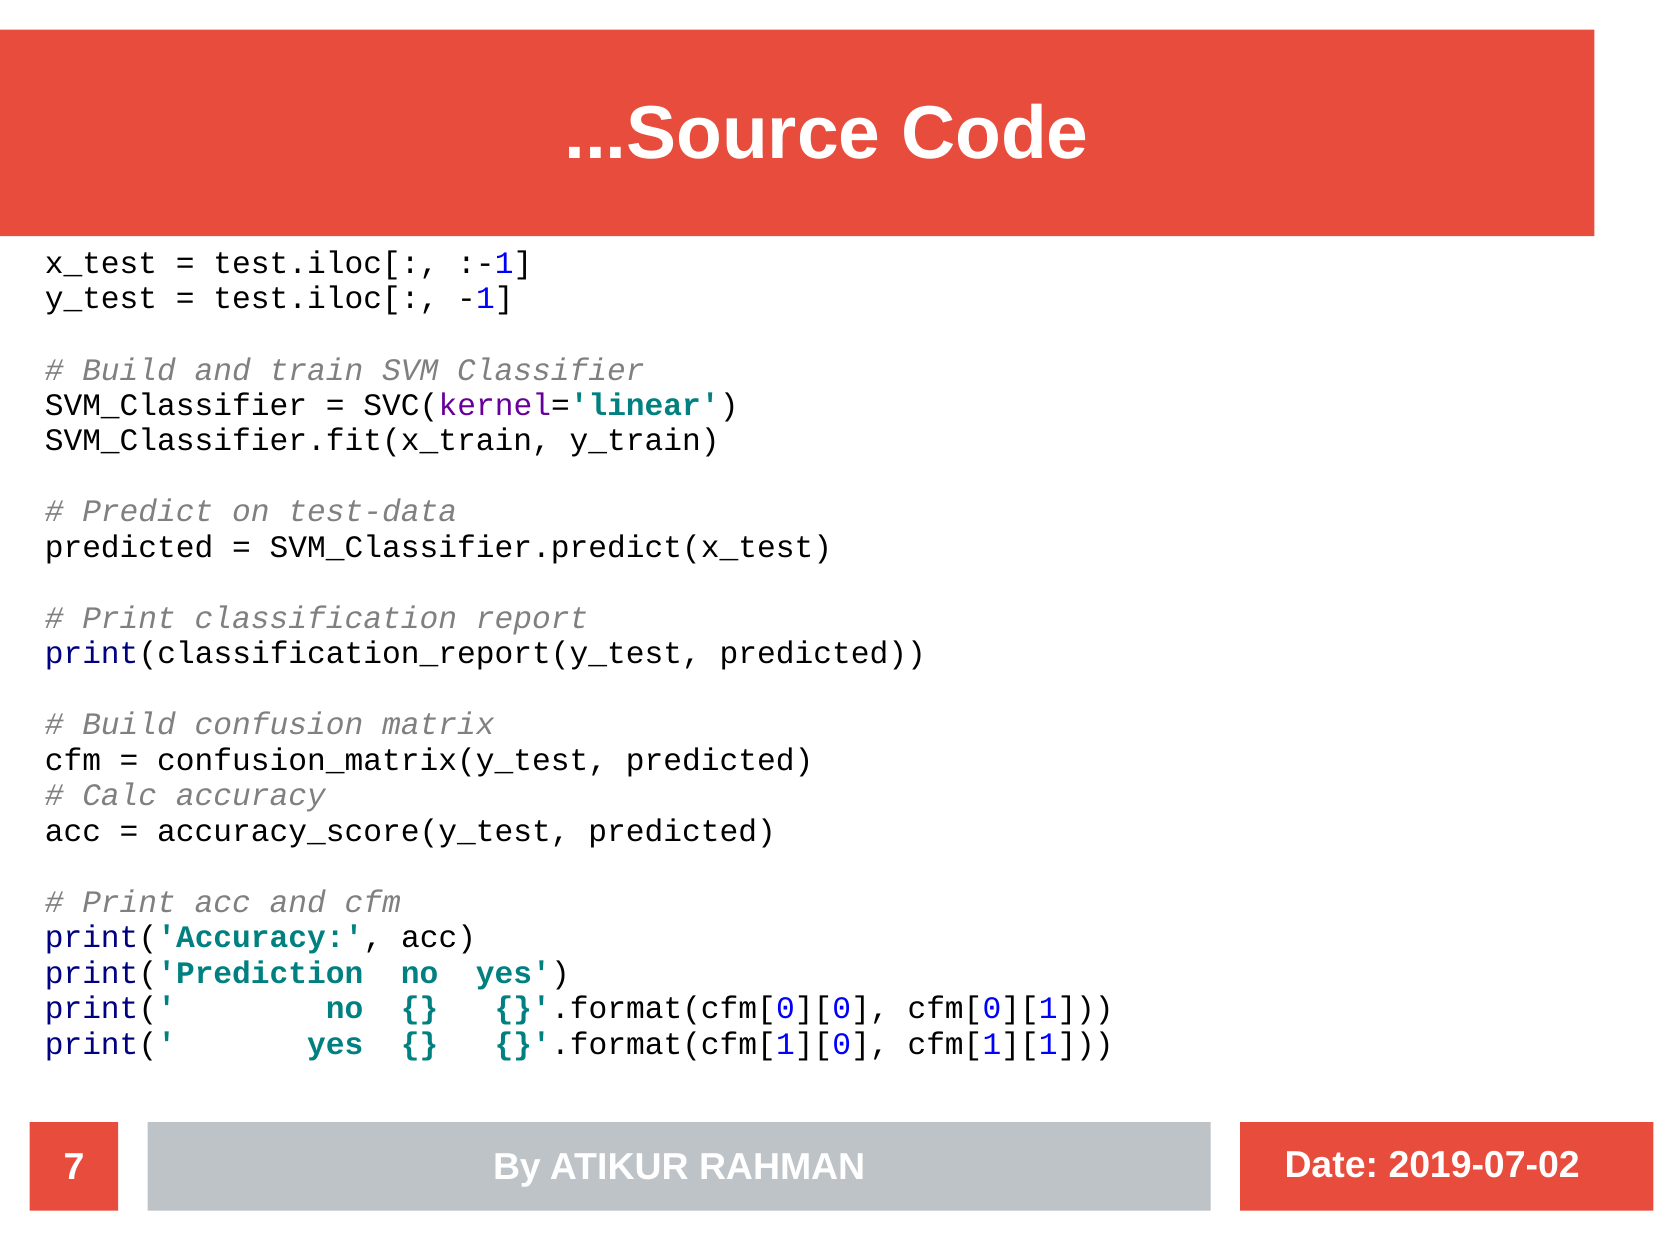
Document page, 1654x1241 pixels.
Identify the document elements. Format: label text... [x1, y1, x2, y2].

title ...Source Code [266, 59, 1388, 207]
text_box x_test = test.iloc[:, :-1] y_test = test.iloc[:, -1] # Build and train SVM Classifier SVM_Classifier = SVC(kernel='linear') SVM_Classifier.fit(x_train, y_train) # Predict on test-data predicted = SVM_Classifier.predict(x_test) # Print classification report print(classification_report(y_test, predicted)) # Build confusion matrix cfm = confusion_matrix(y_test, predicted) # Calc accuracy acc = accuracy_score(y_test, predicted) # Print acc and cfm print('Accuracy:', acc) print('Prediction no yes') print(' no {} {}'.format(cfm[0][0], cfm[0][1])) print(' yes {} {}'.format(cfm[1][0], cfm[1][1])) [30, 240, 1635, 1094]
